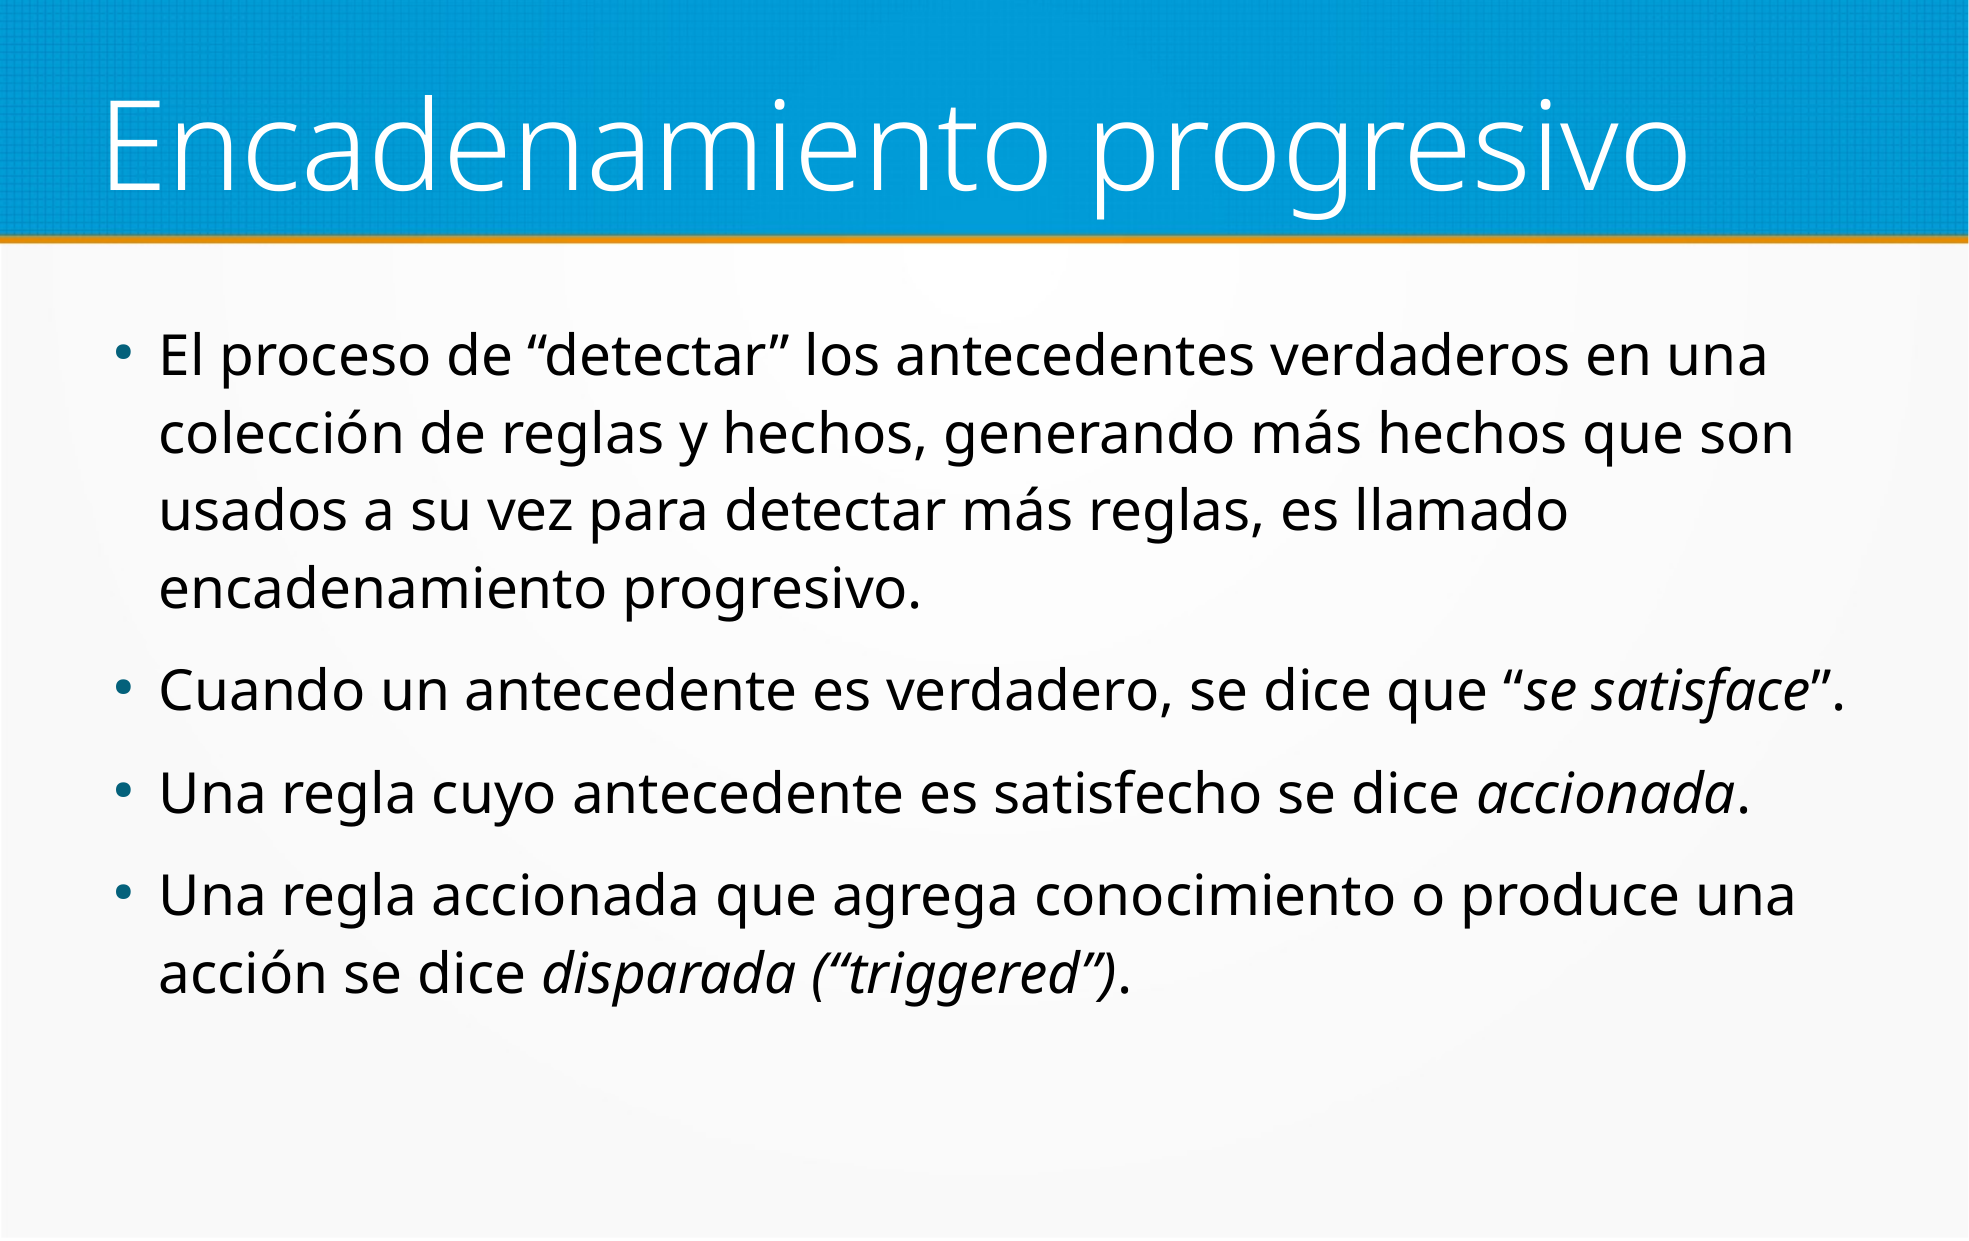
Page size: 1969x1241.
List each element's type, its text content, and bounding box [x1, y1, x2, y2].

picture [0, 233, 1969, 1241]
list El proceso de “detectar” los antecedentes verdaderos en una colección de reglas y hechos, generando más hechos que son usados a su vez para detectar más reglas, es llamado encadenamiento progresivo. Cuando un antecedente es verdadero, se dice que “se satisface”. Una regla cuyo antecedente es satisfecho se dice accionada. Una regla accionada que agrega conocimiento o produce una acción se dice disparada (“triggered”). [98, 315, 1861, 1081]
title Encadenamiento progresivo [98, 19, 1870, 227]
